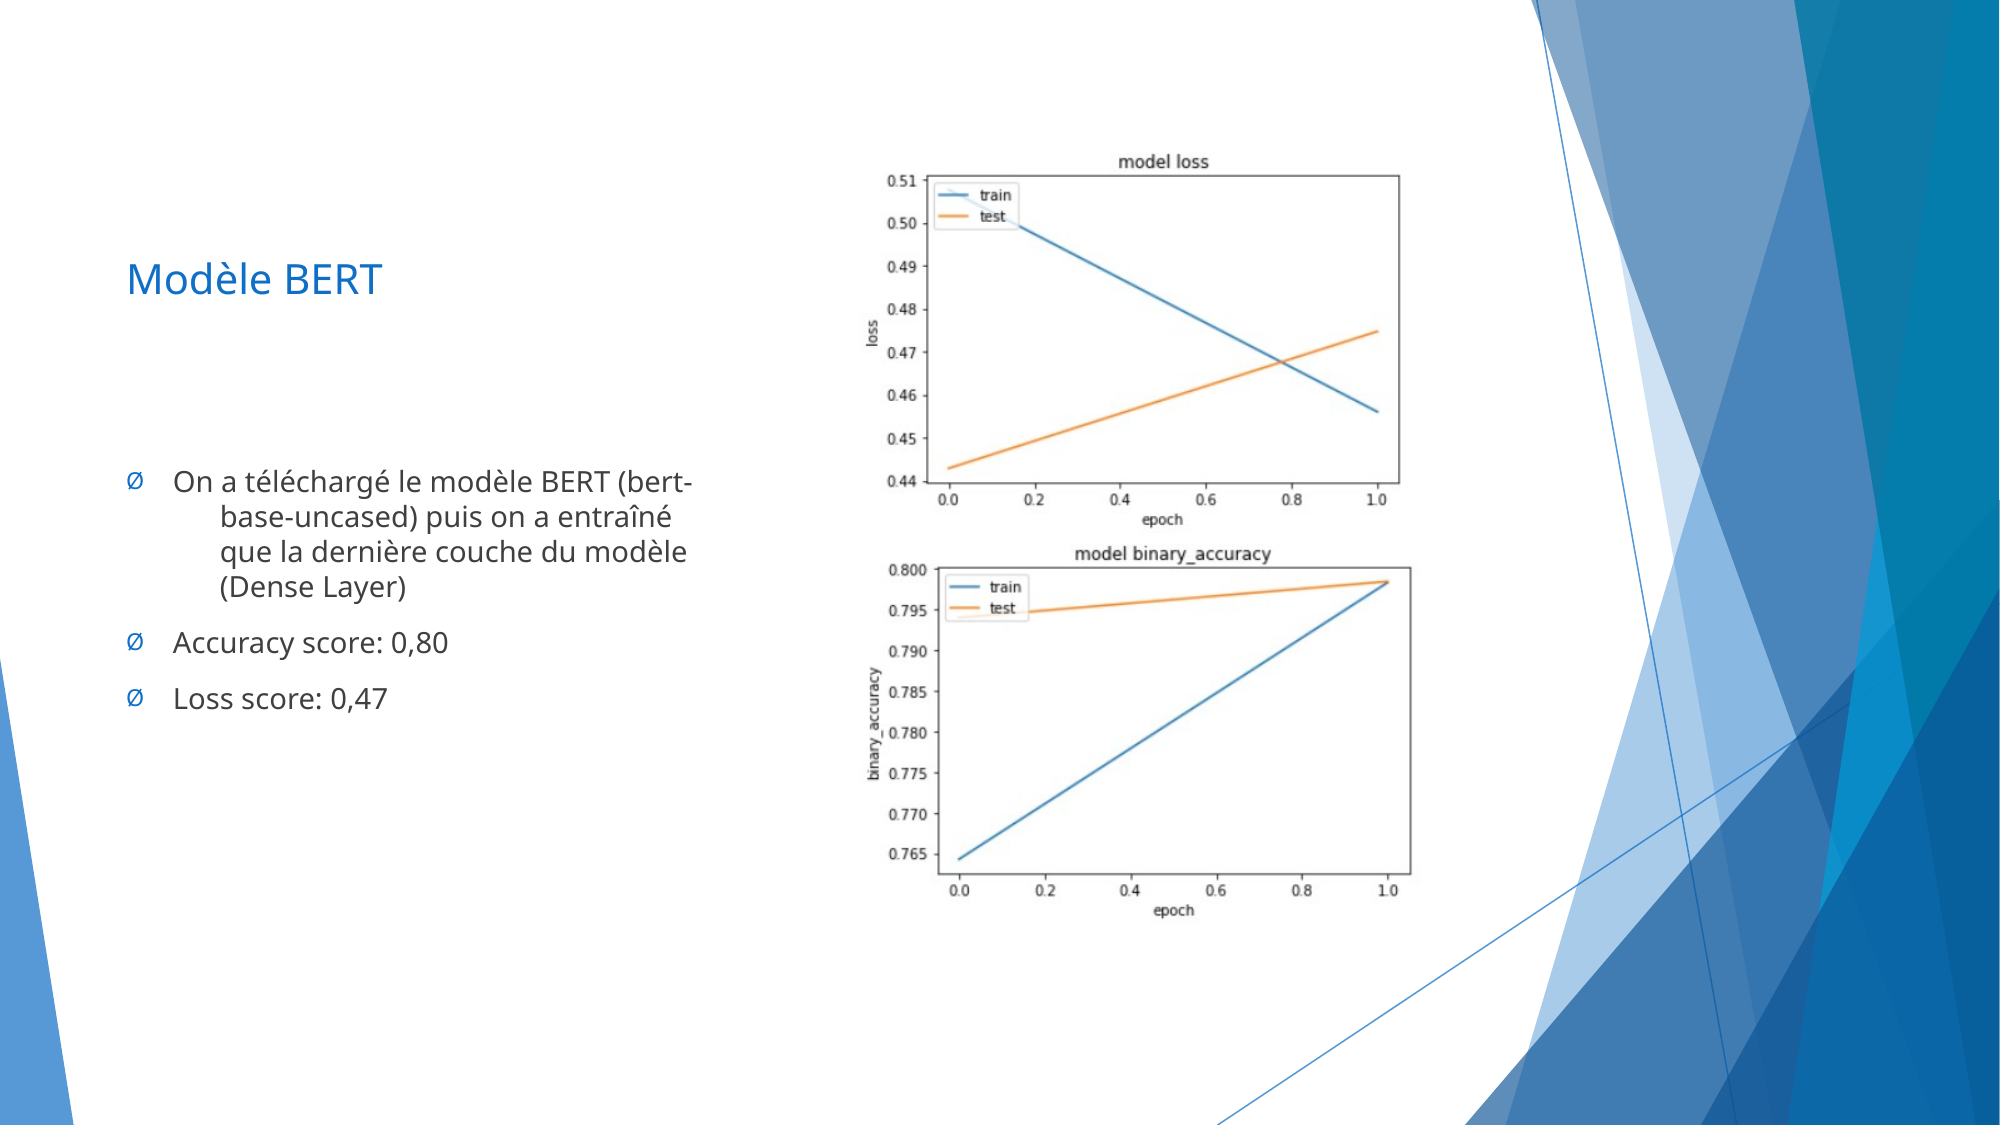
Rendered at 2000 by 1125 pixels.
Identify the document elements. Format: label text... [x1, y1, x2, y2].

title Modèle BERT [111, 245, 744, 455]
list On a téléchargé le modèle BERT (bert-base-uncased) puis on a entraîné que la dernière couche du modèle (Dense Layer) Accuracy score: 0,80 Loss score: 0,47 [111, 455, 744, 880]
picture [830, 133, 1471, 942]
